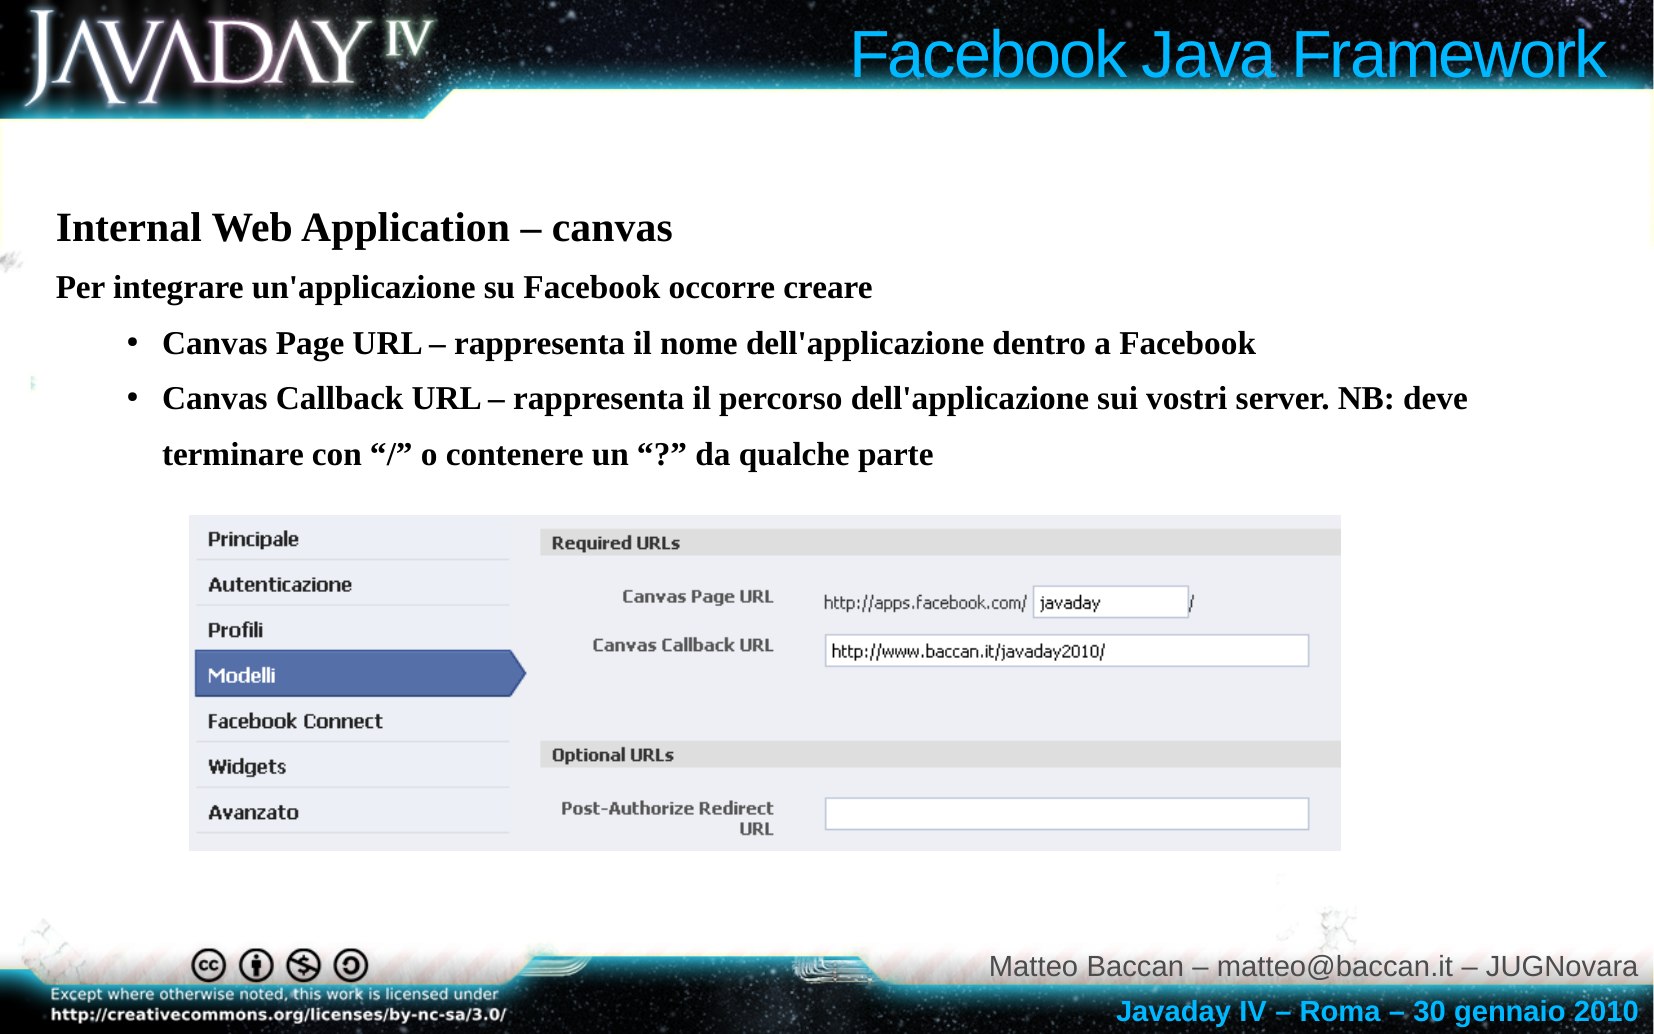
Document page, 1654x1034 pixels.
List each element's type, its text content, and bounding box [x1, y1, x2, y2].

picture [0, 0, 1654, 1034]
text_box Internal Web Application – canvas Per integrare un'applicazione su Facebook occorre creare Canvas Page URL – rappresenta il nome dell'applicazione dentro a Facebook Canvas Callback URL – rappresenta il percorso dell'applicazione sui vostri server. NB: deve terminare con “/” o contenere un “?” da qualche parte [41, 173, 1593, 462]
title Facebook Java Framework [132, 5, 1609, 103]
